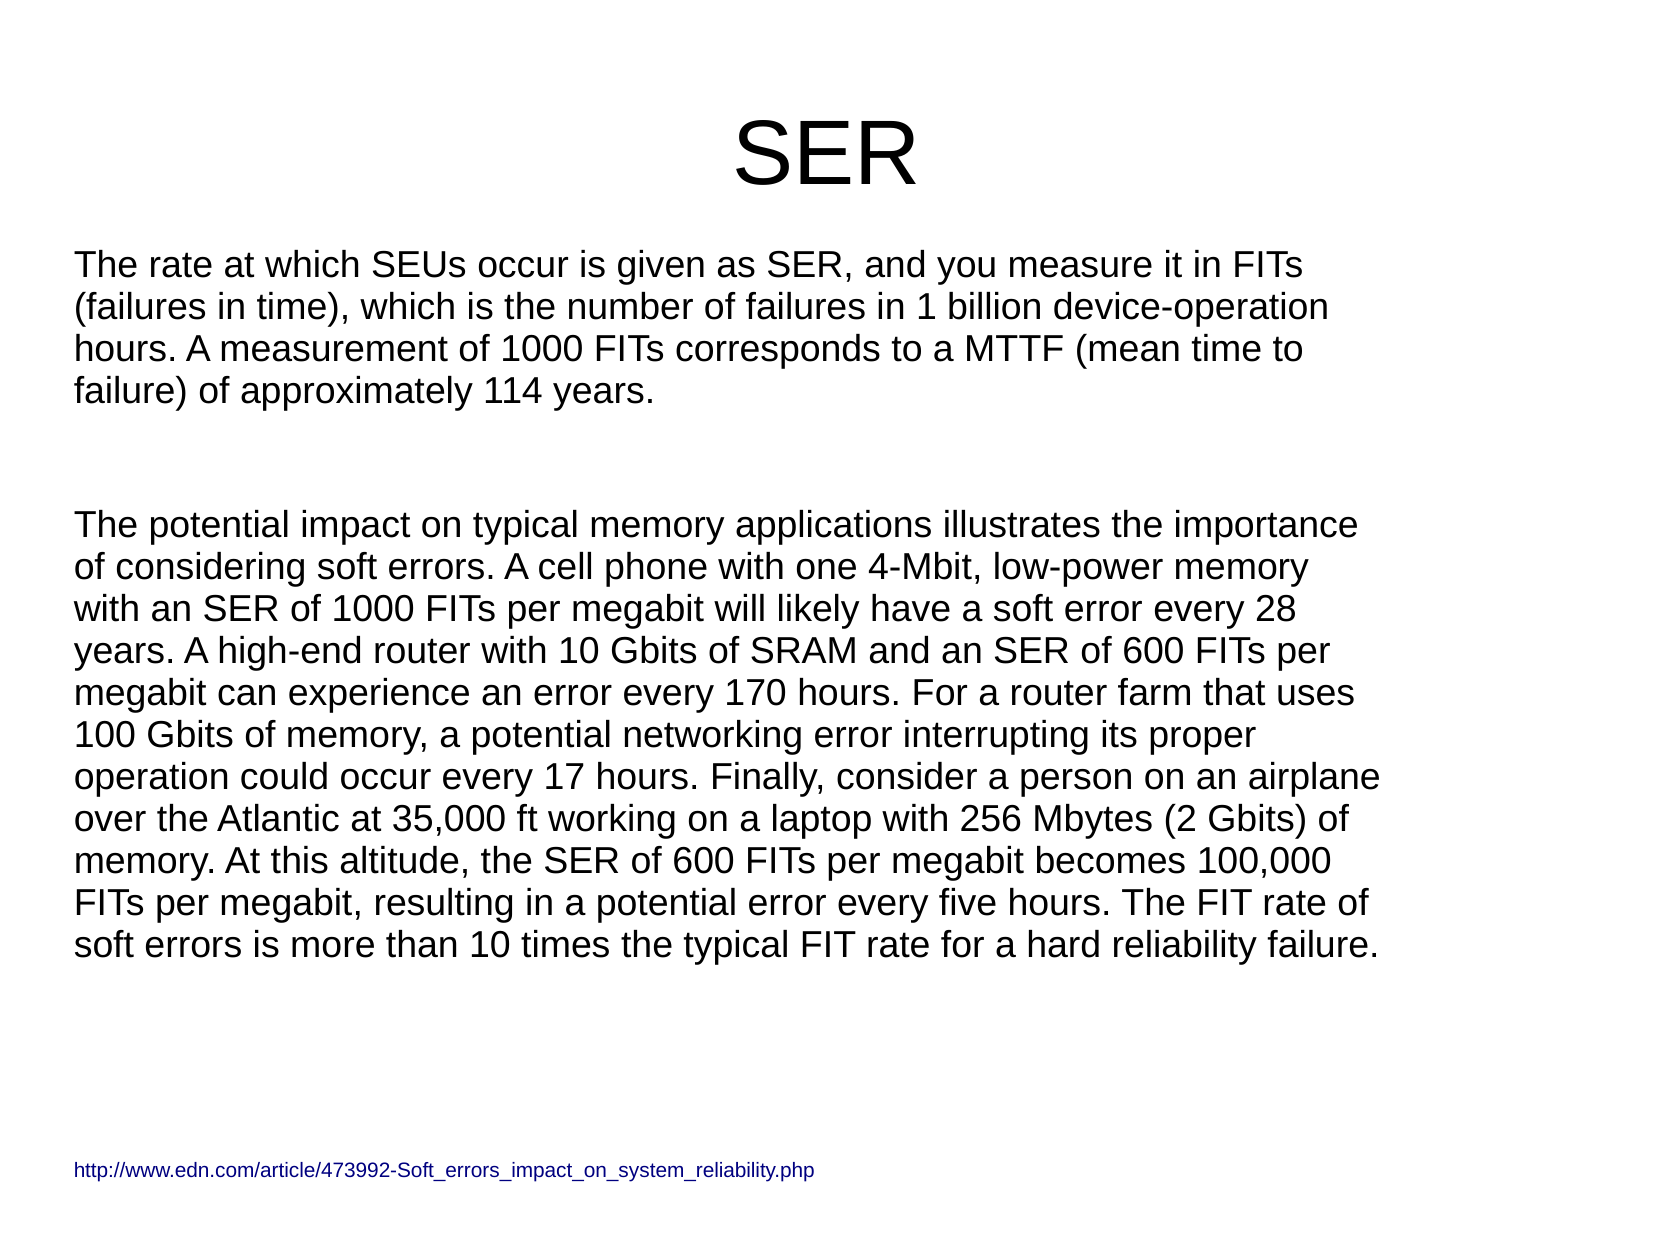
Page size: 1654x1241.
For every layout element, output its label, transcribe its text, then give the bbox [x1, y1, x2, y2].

text_box http://www.edn.com/article/473992-Soft_errors_impact_on_system_reliability.php [59, 1151, 830, 1190]
title SER [82, 49, 1571, 257]
text_box The rate at which SEUs occur is given as SER, and you measure it in FITs (failures in time), which is the number of failures in 1 billion device-operation hours. A measurement of 1000 FITs corresponds to a MTTF (mean time to failure) of approximately 114 years. The potential impact on typical memory applications illustrates the importance of considering soft errors. A cell phone with one 4-Mbit, low-power memory with an SER of 1000 FITs per megabit will likely have a soft error every 28 years. A high-end router with 10 Gbits of SRAM and an SER of 600 FITs per megabit can experience an error every 170 hours. For a router farm that uses 100 Gbits of memory, a potential networking error interrupting its proper operation could occur every 17 hours. Finally, consider a person on an airplane over the Atlantic at 35,000 ft working on a laptop with 256 Mbytes (2 Gbits) of memory. At this altitude, the SER of 600 FITs per megabit becomes 100,000 FITs per megabit, resulting in a potential error every five hours. The FIT rate of soft errors is more than 10 times the typical FIT rate for a hard reliability failure. [59, 236, 1397, 973]
